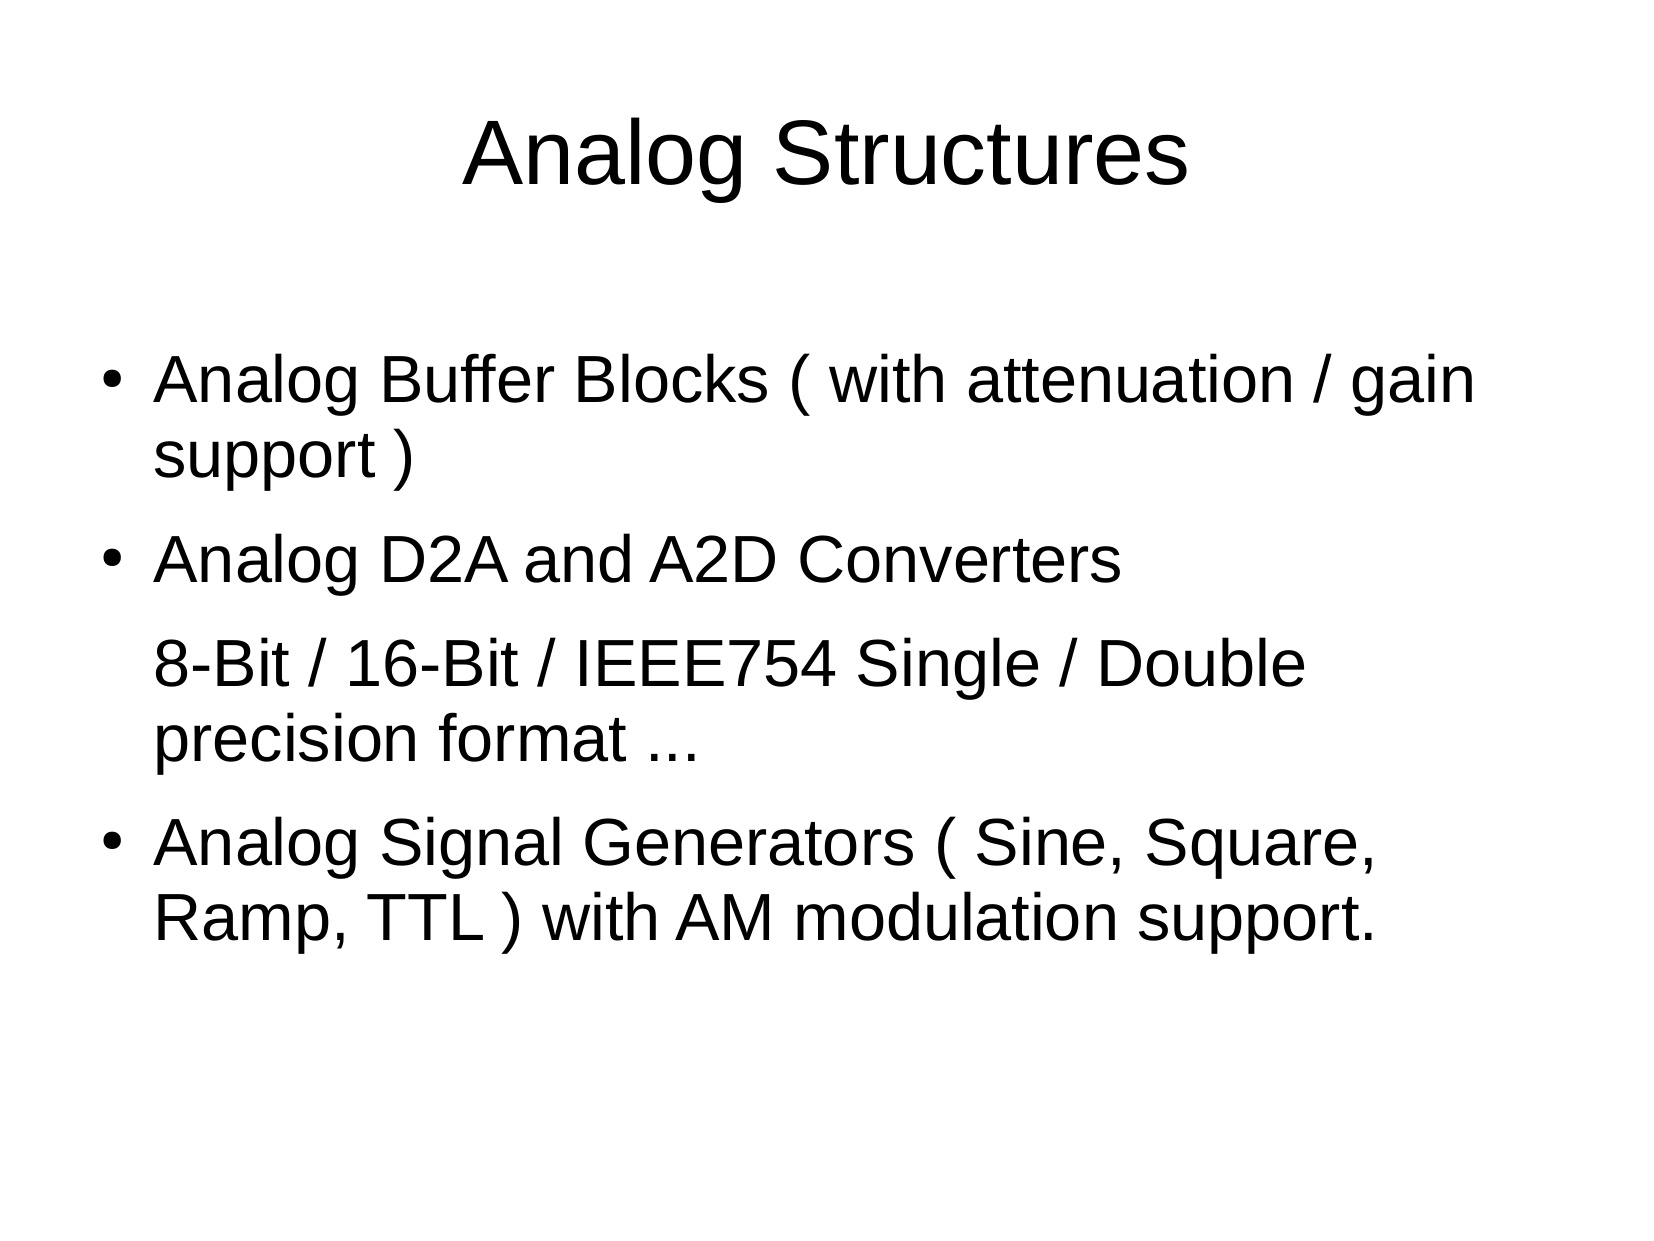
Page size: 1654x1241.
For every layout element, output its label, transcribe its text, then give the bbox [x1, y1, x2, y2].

title Analog Structures [82, 49, 1571, 257]
list Analog Buffer Blocks ( with attenuation / gain support ) Analog D2A and A2D Converters 8-Bit / 16-Bit / IEEE754 Single / Double precision format ... Analog Signal Generators ( Sine, Square, Ramp, TTL ) with AM modulation support. [82, 342, 1571, 1062]
